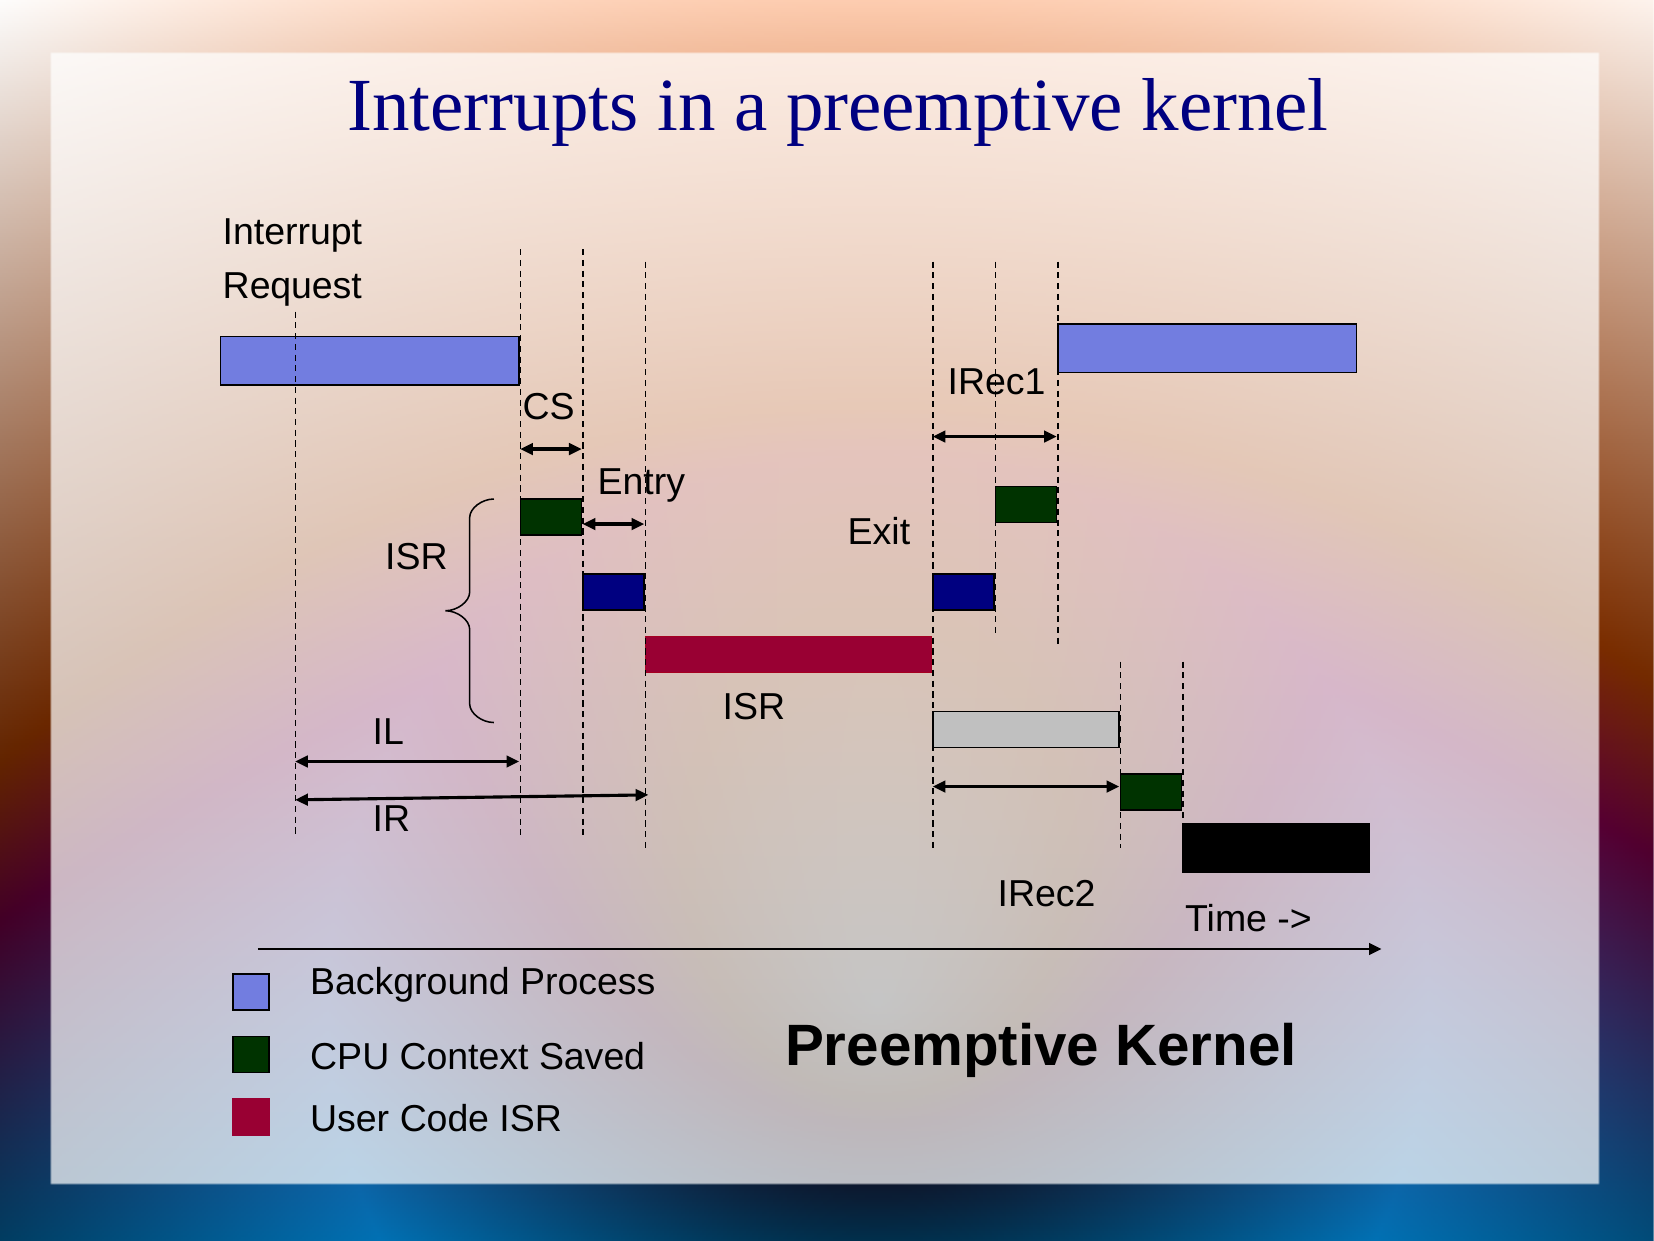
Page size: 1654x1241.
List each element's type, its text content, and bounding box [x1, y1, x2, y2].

picture [0, 0, 1654, 1241]
text_box [582, 573, 644, 610]
text_box [520, 498, 582, 535]
text_box IL [357, 698, 444, 760]
text_box IRec1 [932, 348, 1094, 410]
text_box [232, 1036, 269, 1073]
text_box [1057, 324, 1357, 373]
text_box Exit [832, 498, 957, 560]
text_box CS [507, 373, 607, 435]
text_box [232, 1098, 269, 1135]
text_box [220, 336, 519, 385]
text_box User Code ISR [295, 1086, 757, 1147]
text_box [645, 636, 932, 673]
text_box CPU Context Saved [295, 1023, 757, 1085]
text_box Time -> [1170, 886, 1382, 947]
text_box ISR [707, 673, 894, 735]
text_box IR [357, 786, 444, 847]
text_box Background Process [295, 950, 757, 1010]
text_box IRec2 [982, 861, 1144, 922]
text_box [995, 486, 1057, 523]
text_box [1182, 824, 1369, 873]
title Interrupts in a preemptive kernel [88, 47, 1589, 160]
text_box [932, 711, 1119, 748]
text_box ISR [370, 523, 494, 585]
text_box [1120, 773, 1182, 810]
text_box Entry [582, 448, 732, 510]
text_box [932, 573, 994, 610]
text_box Interrupt Request [207, 219, 632, 311]
text_box Preemptive Kernel [770, 999, 1469, 1085]
text_box [232, 974, 269, 1010]
